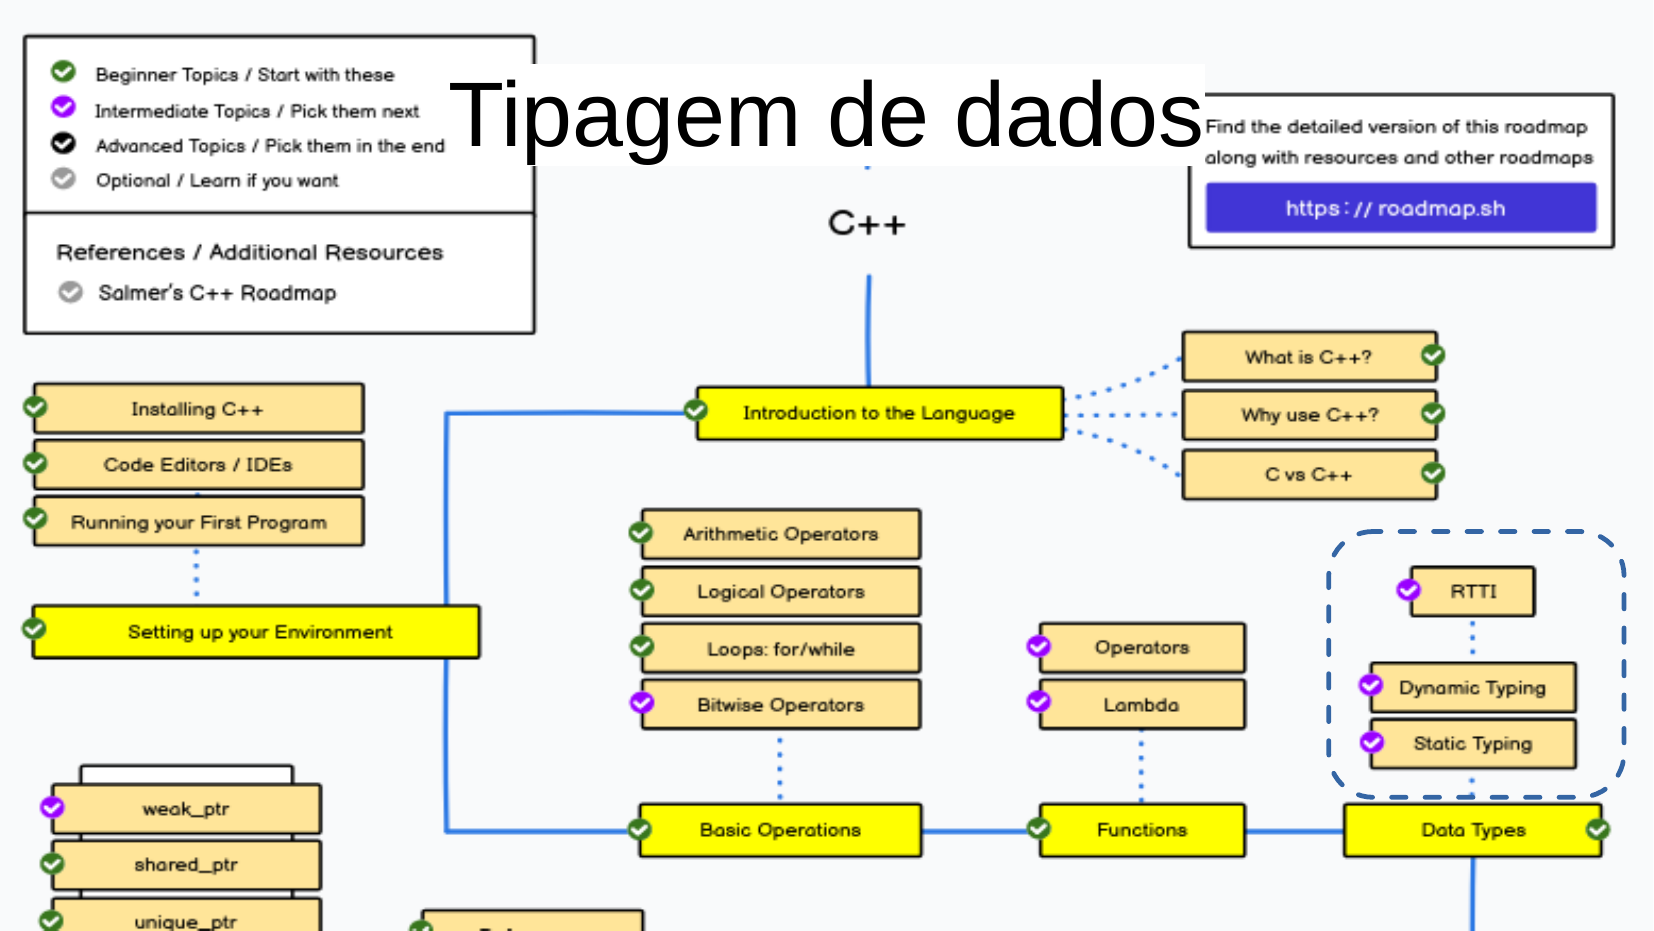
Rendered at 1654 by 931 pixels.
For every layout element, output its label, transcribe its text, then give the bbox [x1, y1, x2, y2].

title Tipagem de dados [82, 37, 1571, 193]
picture [0, 0, 1654, 931]
